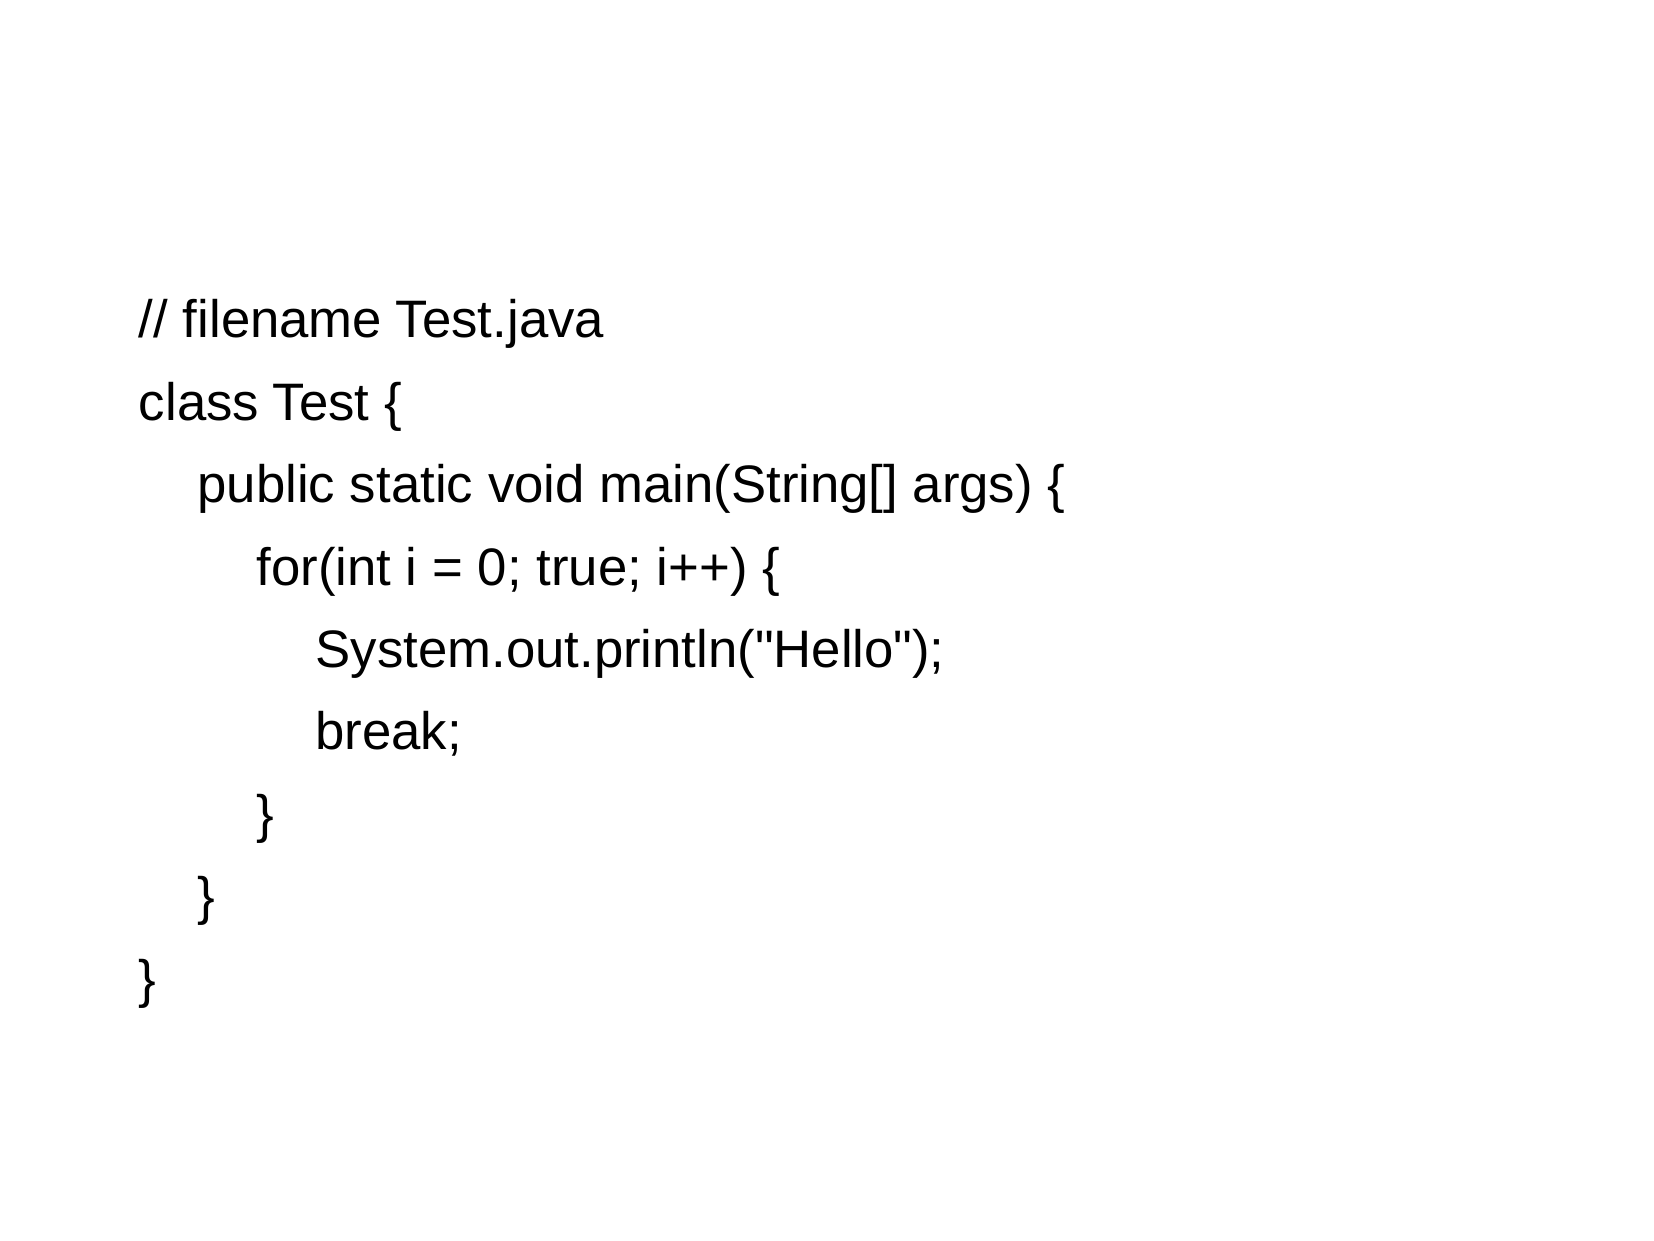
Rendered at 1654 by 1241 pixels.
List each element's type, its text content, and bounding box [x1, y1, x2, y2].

list // filename Test.java class Test { public static void main(String[] args) { for(int i = 0; true; i++) { System.out.println("Hello"); break; } } } [82, 290, 1571, 1010]
